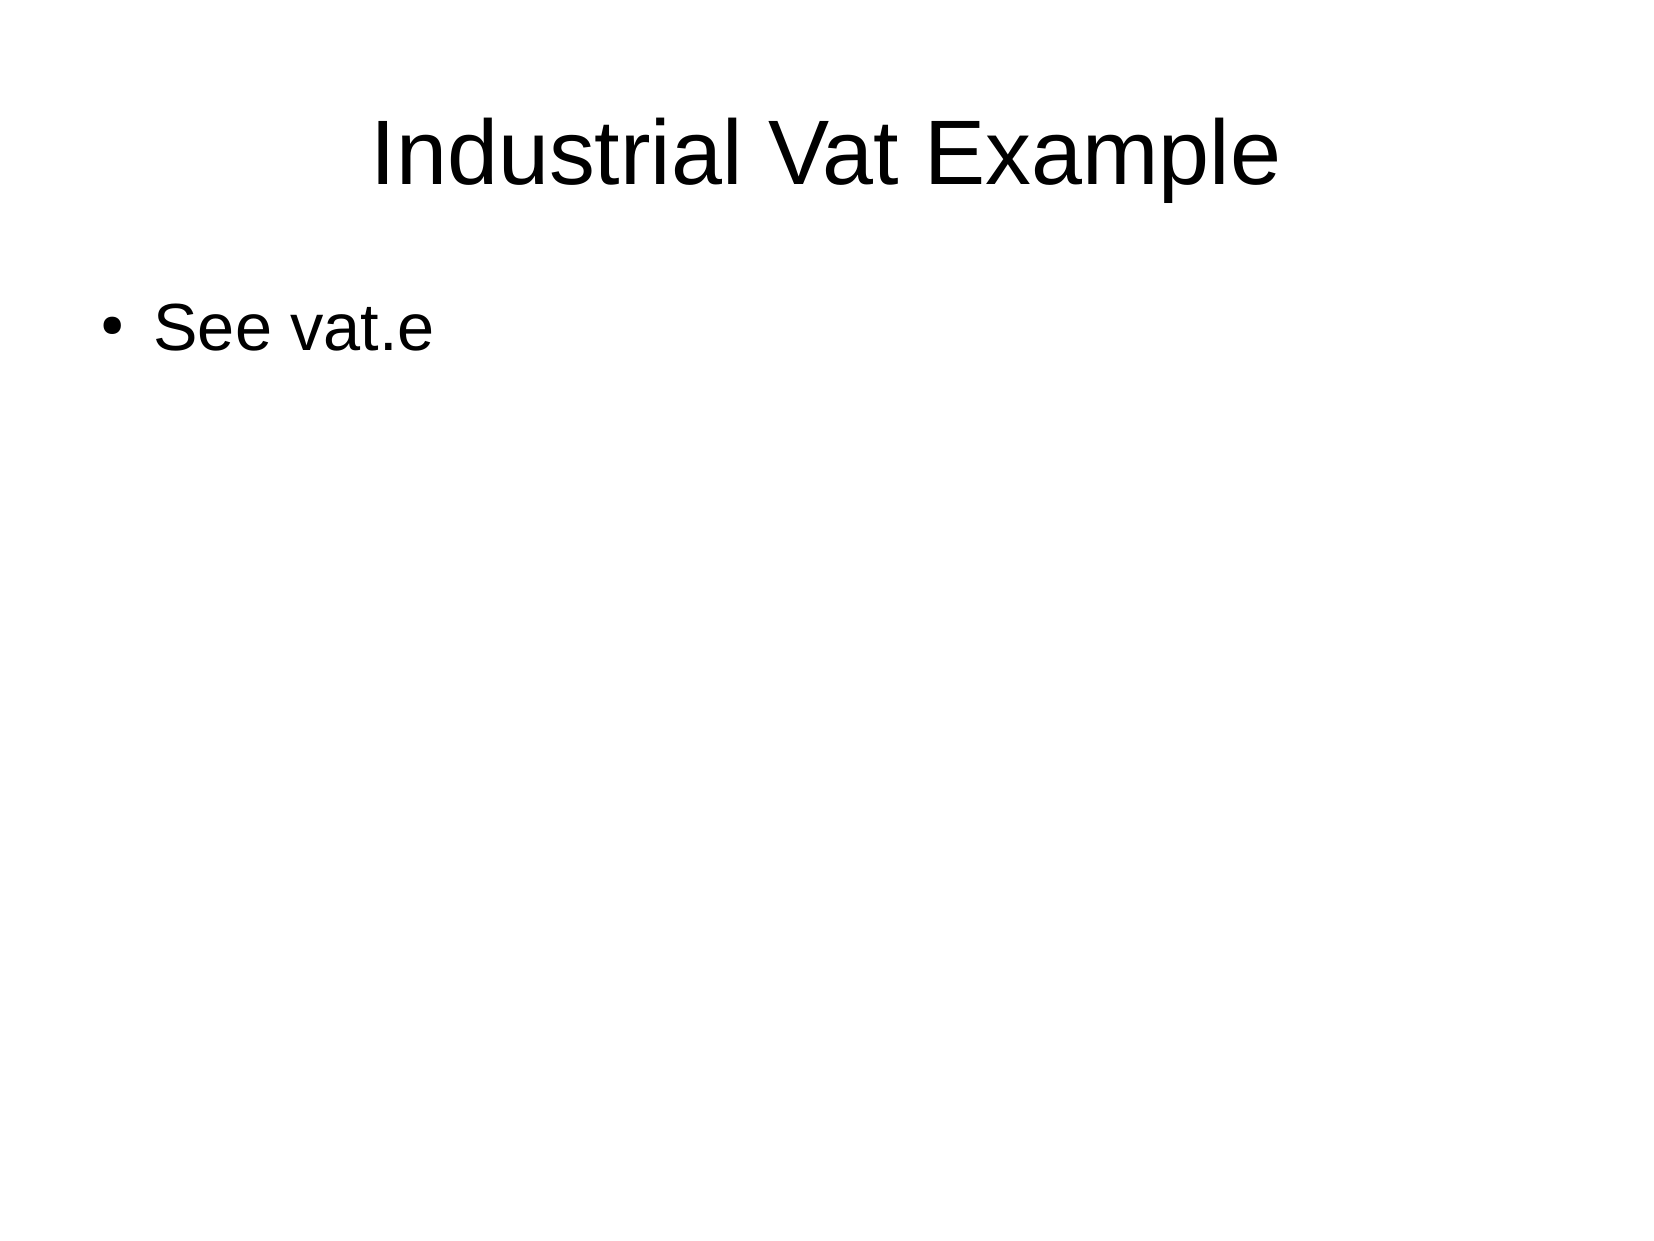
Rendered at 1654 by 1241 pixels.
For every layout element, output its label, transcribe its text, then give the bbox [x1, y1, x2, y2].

title Industrial Vat Example [82, 56, 1571, 250]
list See vat.e [82, 290, 1571, 1094]
